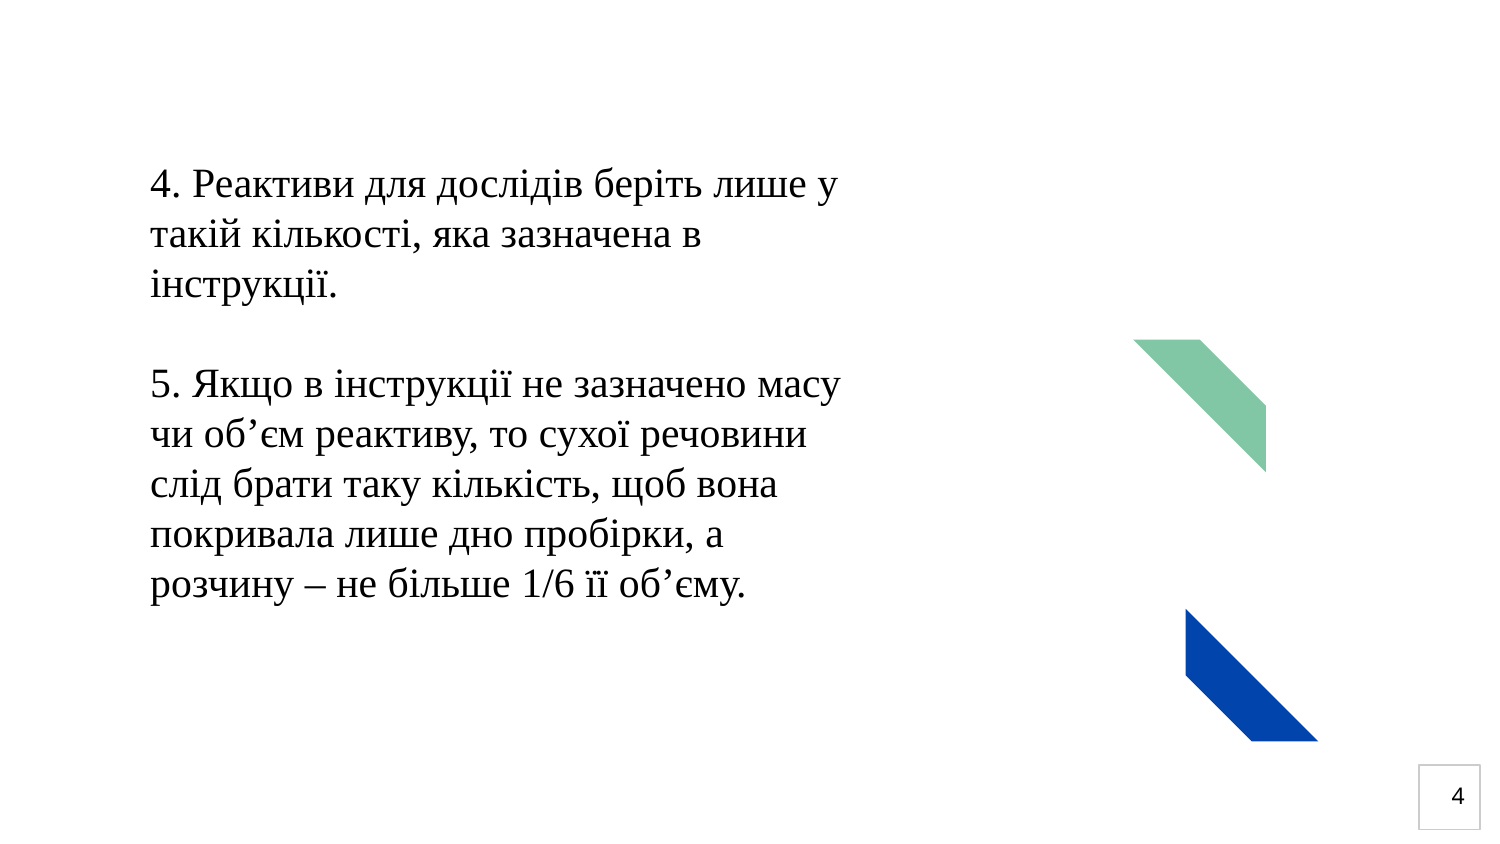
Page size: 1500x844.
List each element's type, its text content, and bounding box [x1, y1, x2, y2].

title 4. Реактиви для дослідів беріть лише у такій кількості, яка зазначена в інструкції. 5. Якщо в інструкції не зазначено масу чи об’єм реактиву, то сухої речовини слід брати таку кількість, щоб вона покривала лише дно пробірки, а розчину – не більше 1/6 її об’єму. [135, 142, 888, 720]
slide_number <number> [1419, 764, 1480, 830]
